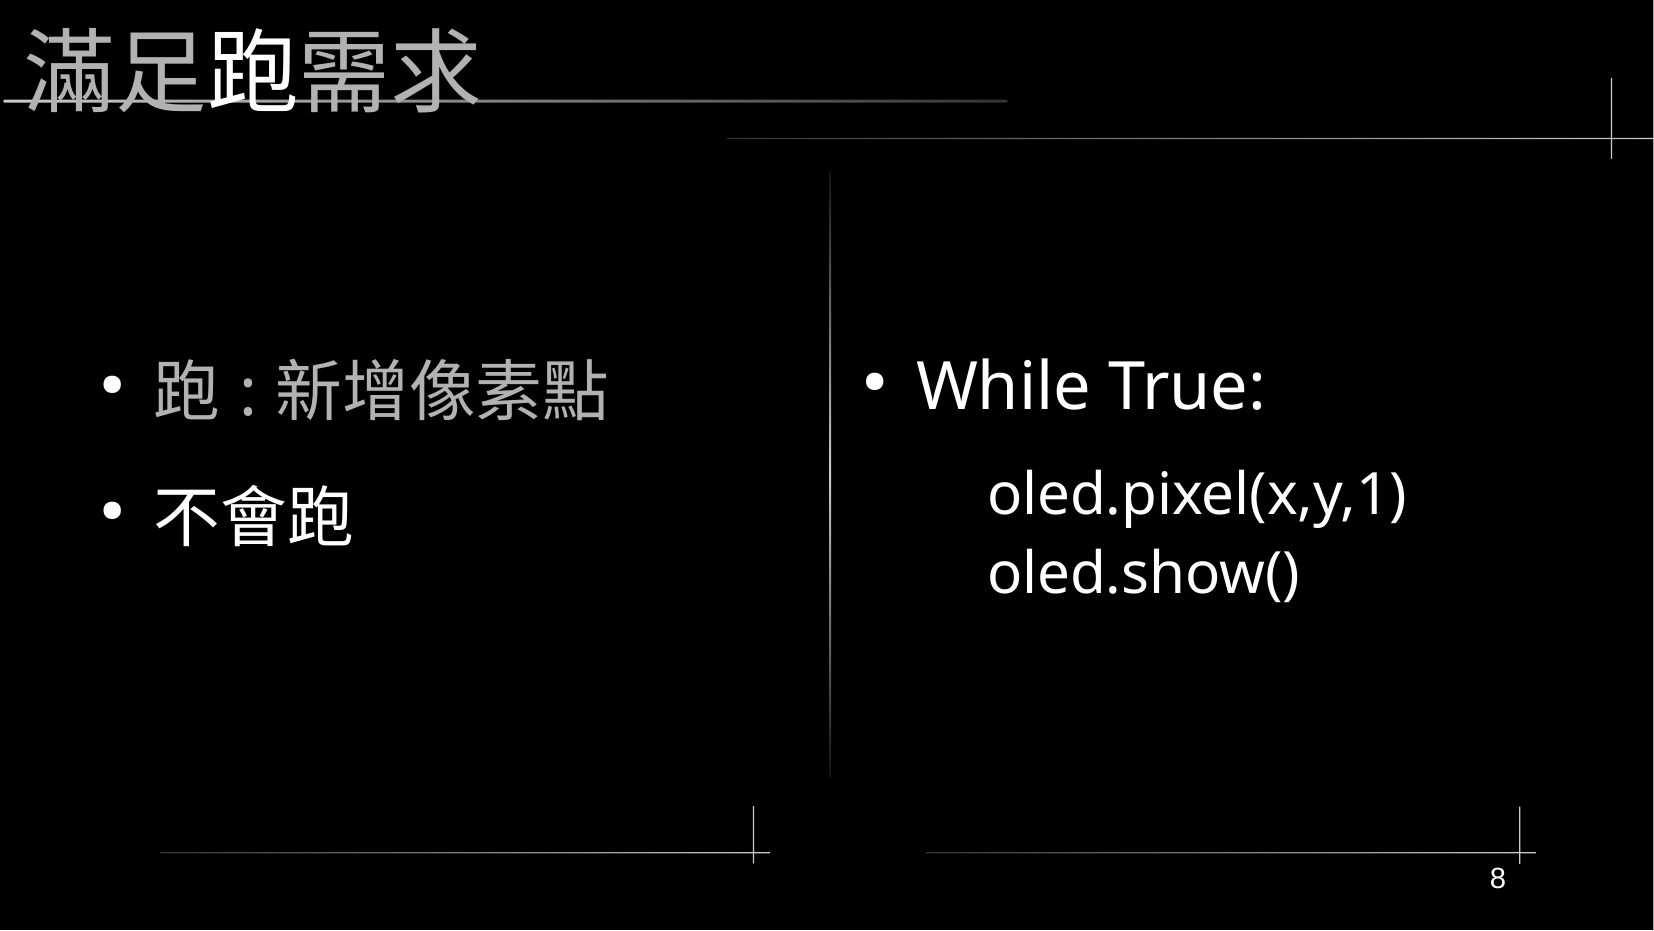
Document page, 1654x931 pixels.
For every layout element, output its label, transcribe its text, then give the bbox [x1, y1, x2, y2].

list 跑:新增像素點 不會跑 [82, 217, 809, 758]
list While True: oled.pixel(x,y,1) oled.show() [845, 217, 1572, 758]
title 滿足跑需求 [23, 9, 1589, 121]
